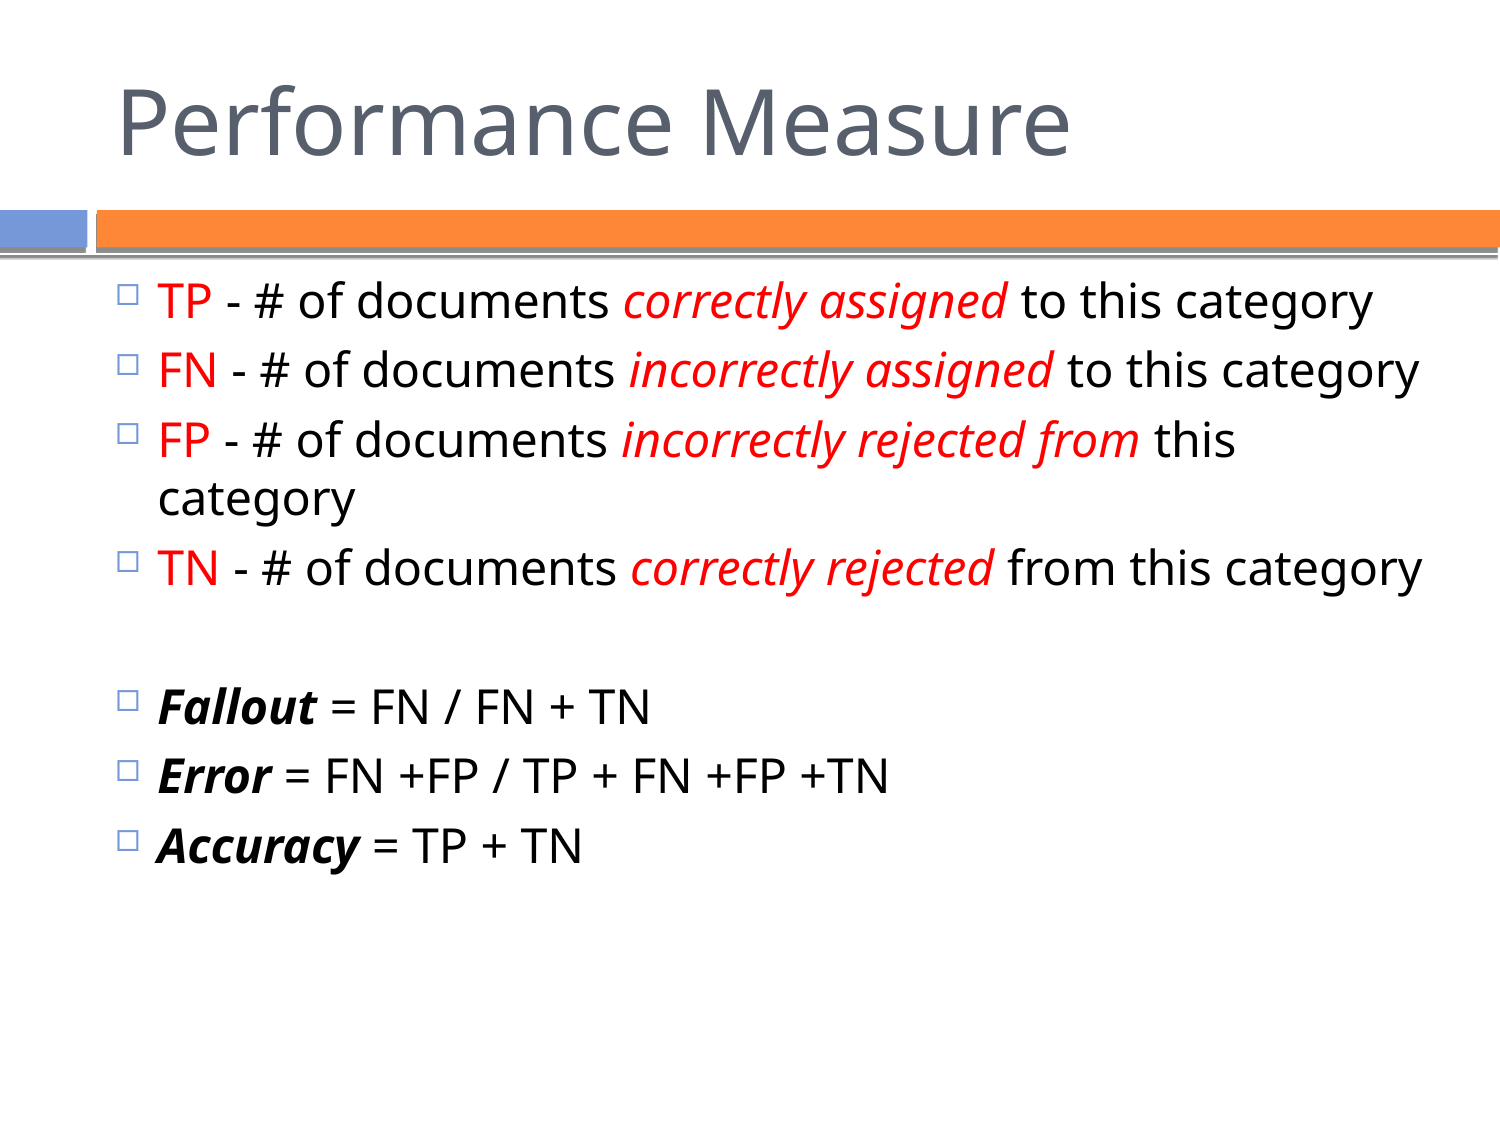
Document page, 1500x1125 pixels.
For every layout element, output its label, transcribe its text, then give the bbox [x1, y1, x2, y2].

list TP - # of documents correctly assigned to this category FN - # of documents incorrectly assigned to this category FP - # of documents incorrectly rejected from this category TN - # of documents correctly rejected from this category Fallout = FN / FN + TN Error = FN +FP / TP + FN +FP +TN Accuracy = TP + TN [100, 262, 1438, 1000]
title Performance Measure [100, 37, 1438, 200]
